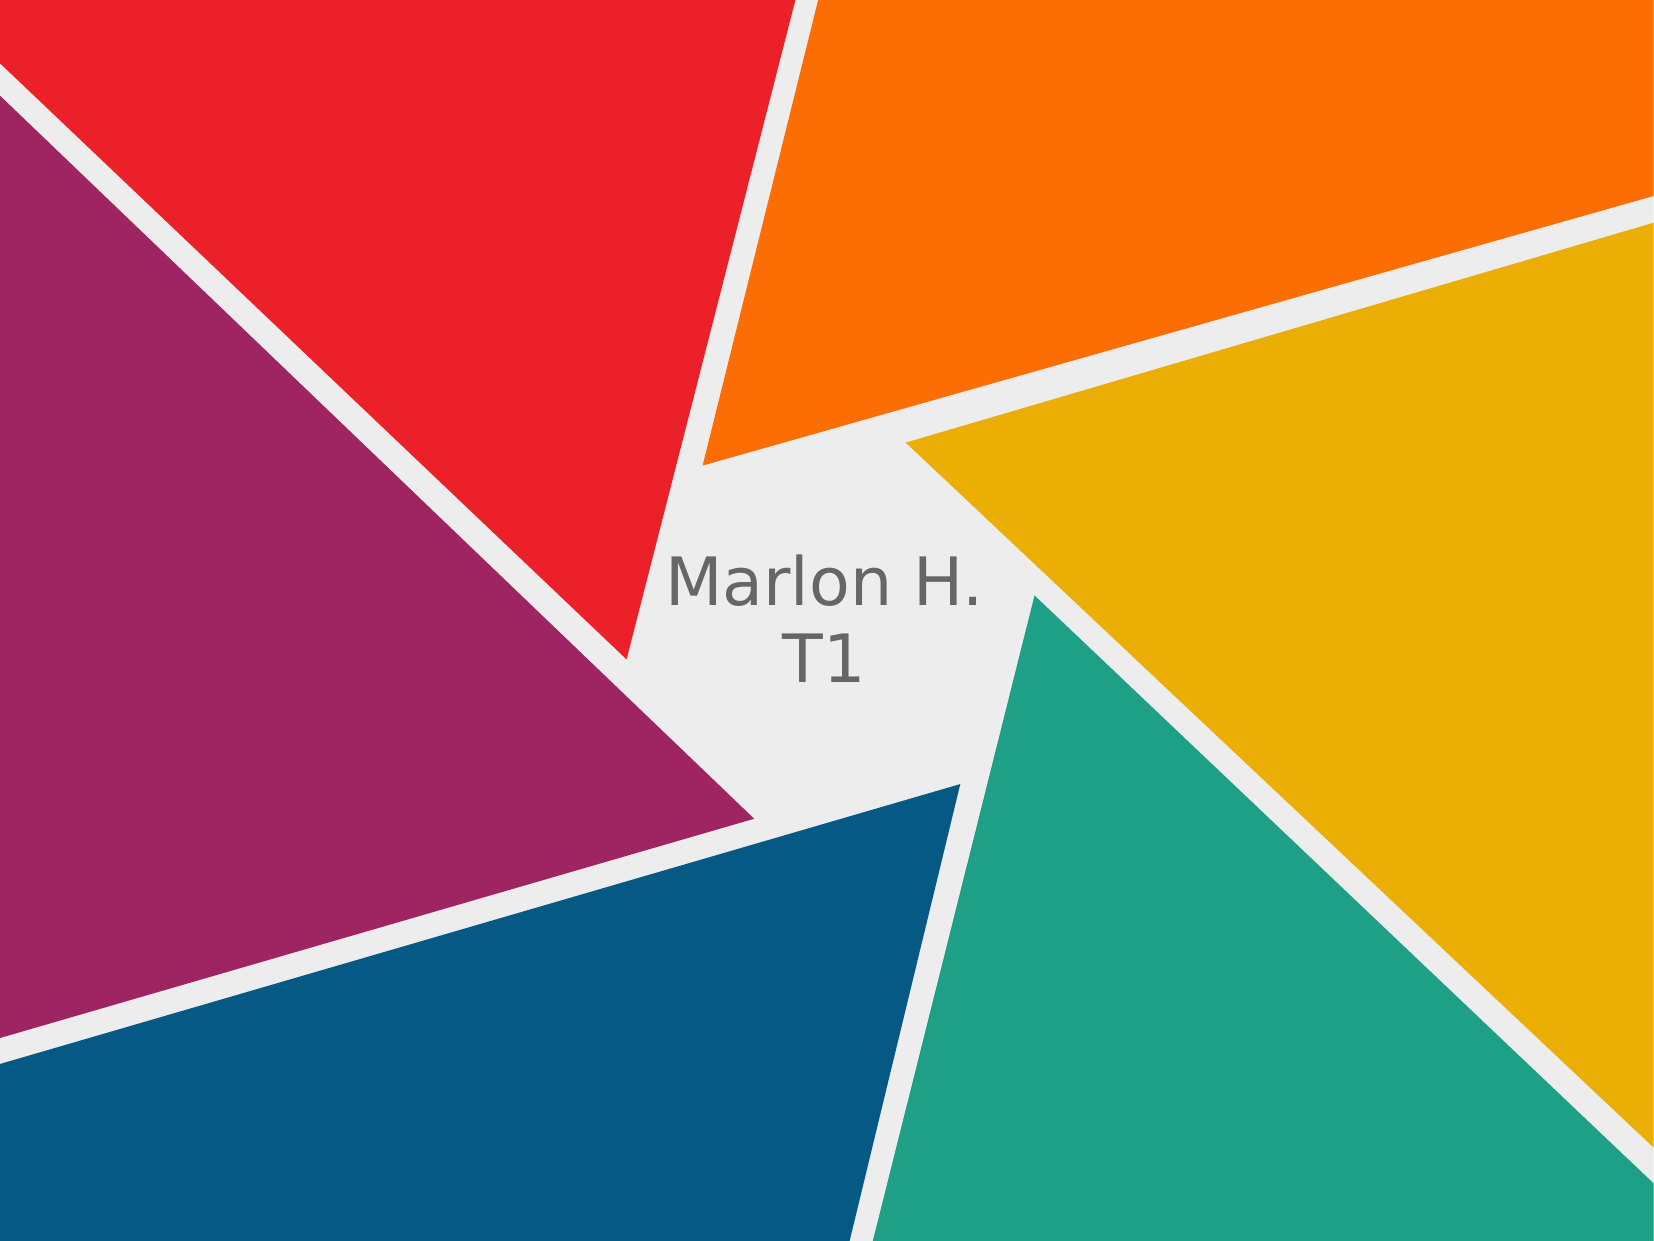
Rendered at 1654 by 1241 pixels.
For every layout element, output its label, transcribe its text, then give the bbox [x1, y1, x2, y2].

subtitle Marlon H. T1 [614, 418, 1035, 824]
